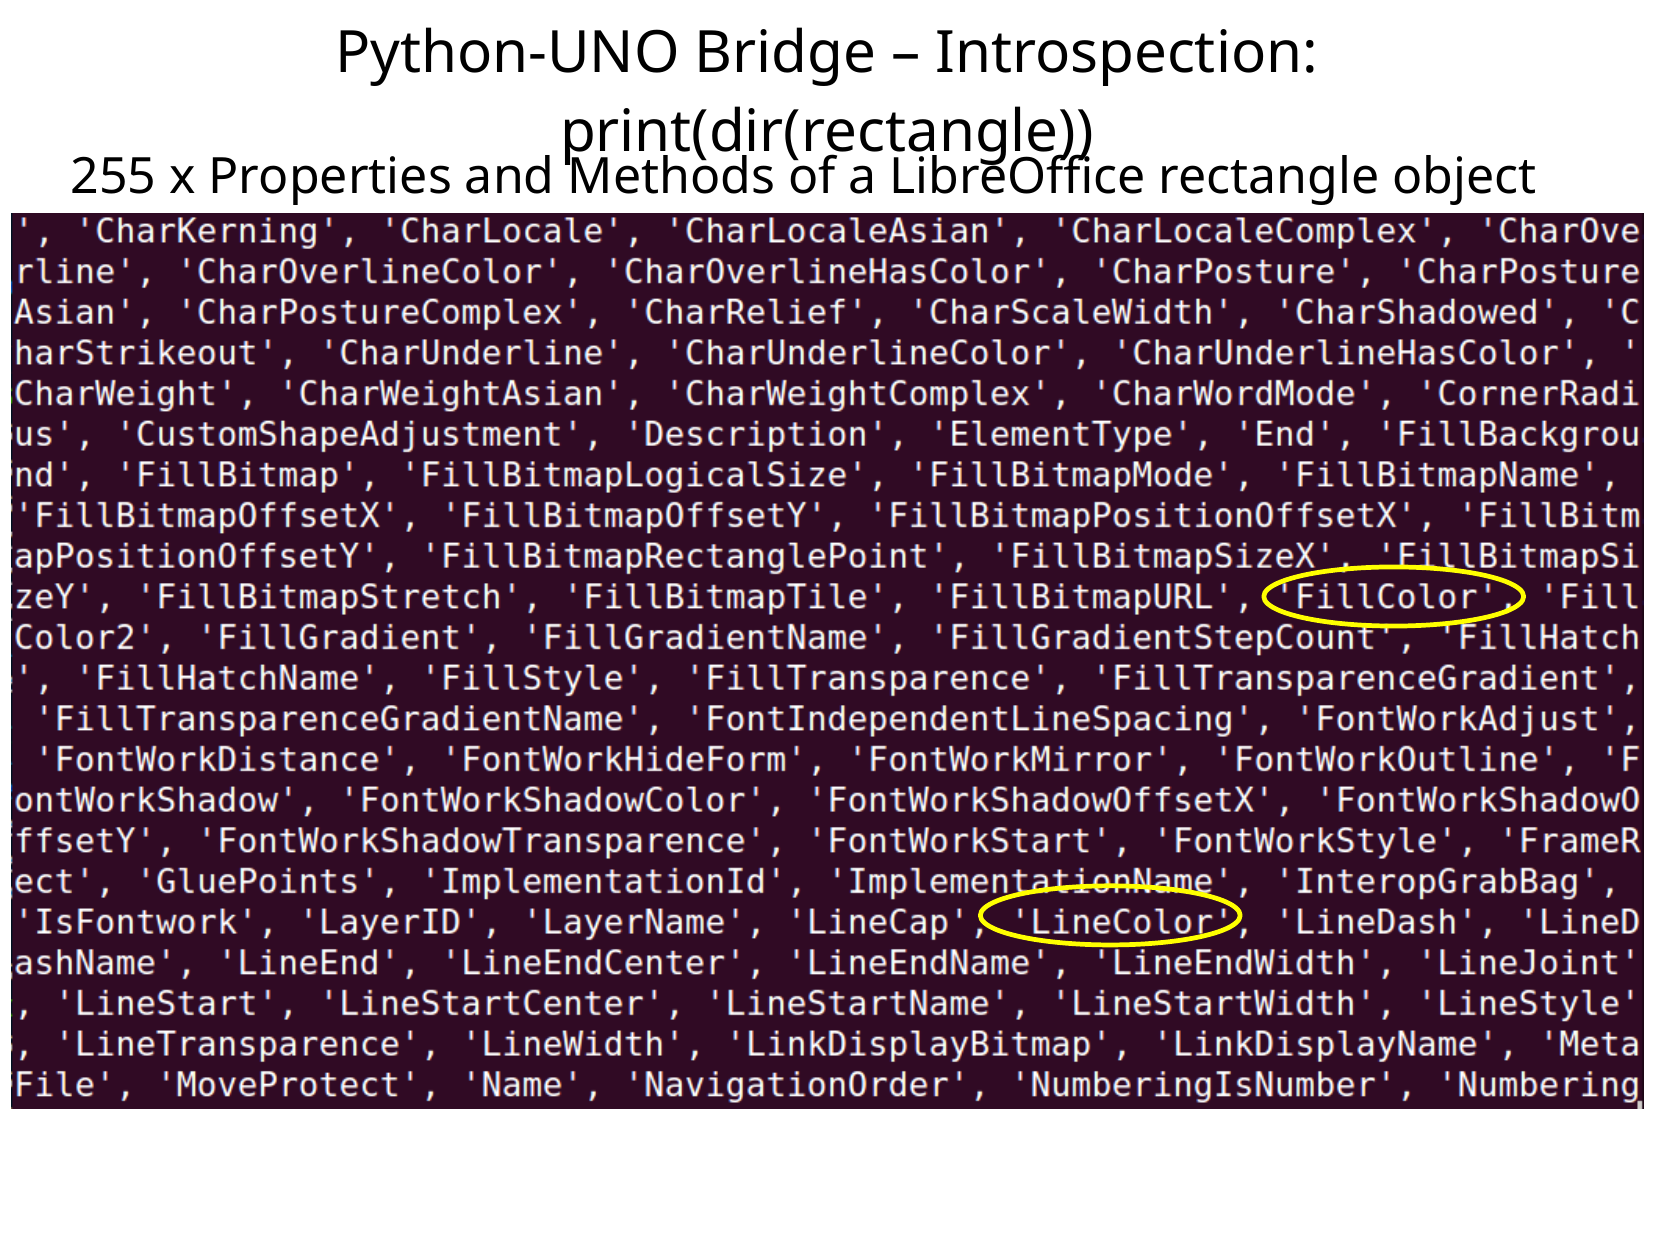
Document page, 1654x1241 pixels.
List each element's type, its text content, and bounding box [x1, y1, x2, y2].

title Python-UNO Bridge – Introspection: print(dir(rectangle)) [82, 49, 1571, 130]
picture [11, 213, 1644, 1109]
subtitle 255 x Properties and Methods of a LibreOffice rectangle object [70, 136, 1559, 213]
